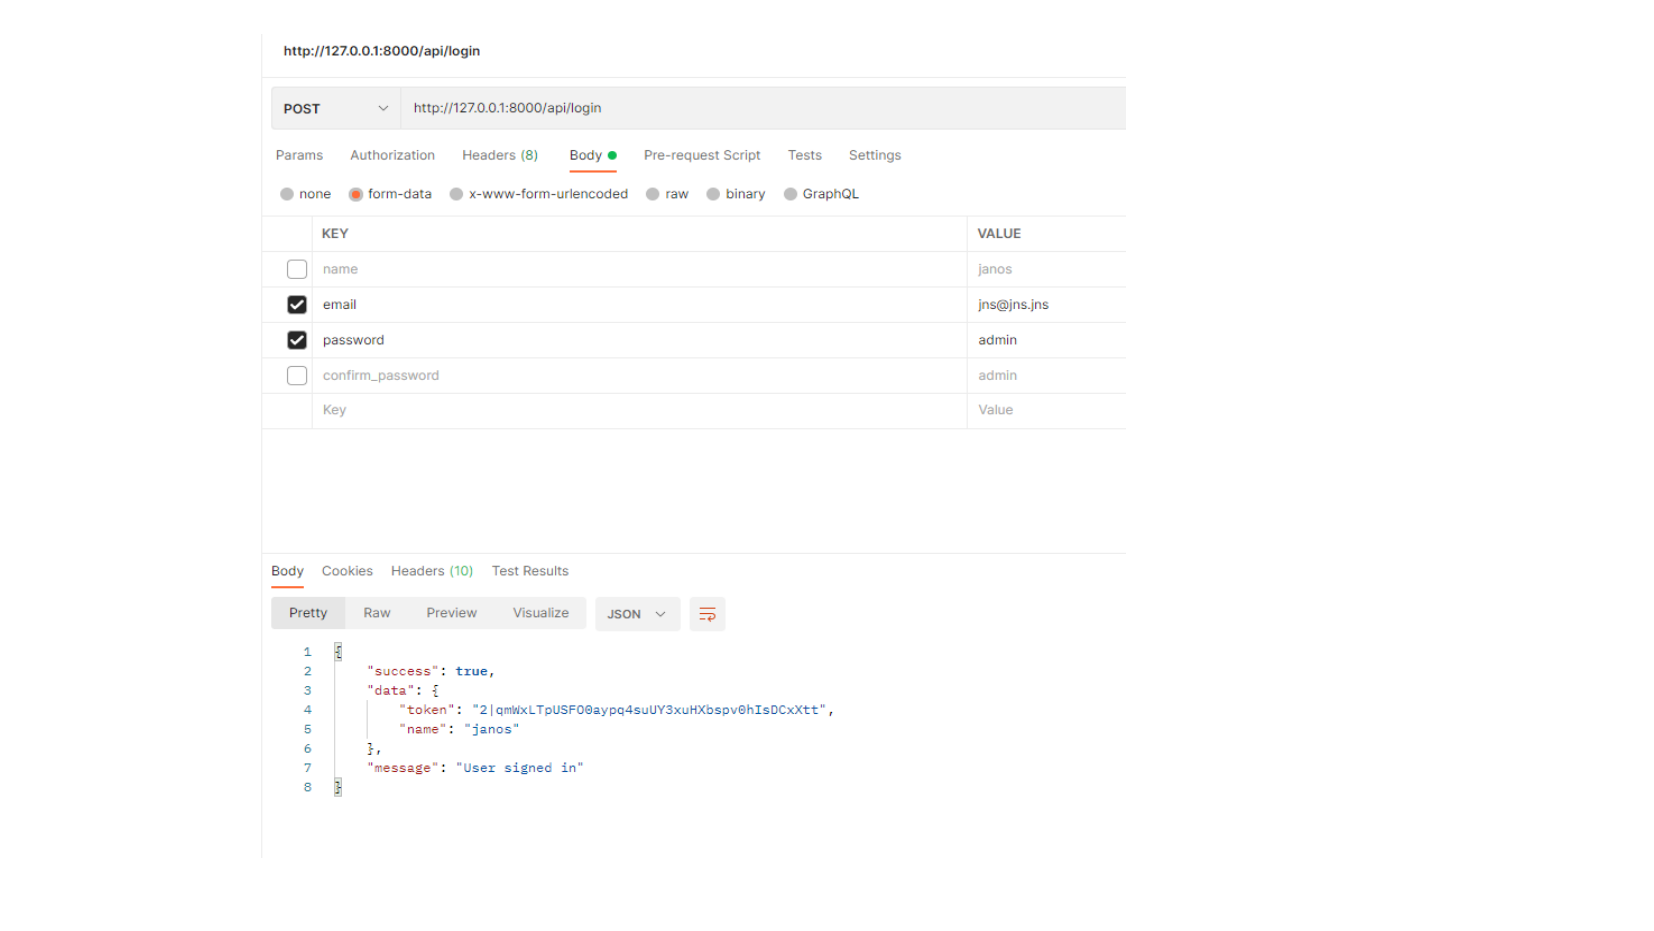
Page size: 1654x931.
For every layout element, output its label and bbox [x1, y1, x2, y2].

picture [259, 34, 1126, 858]
